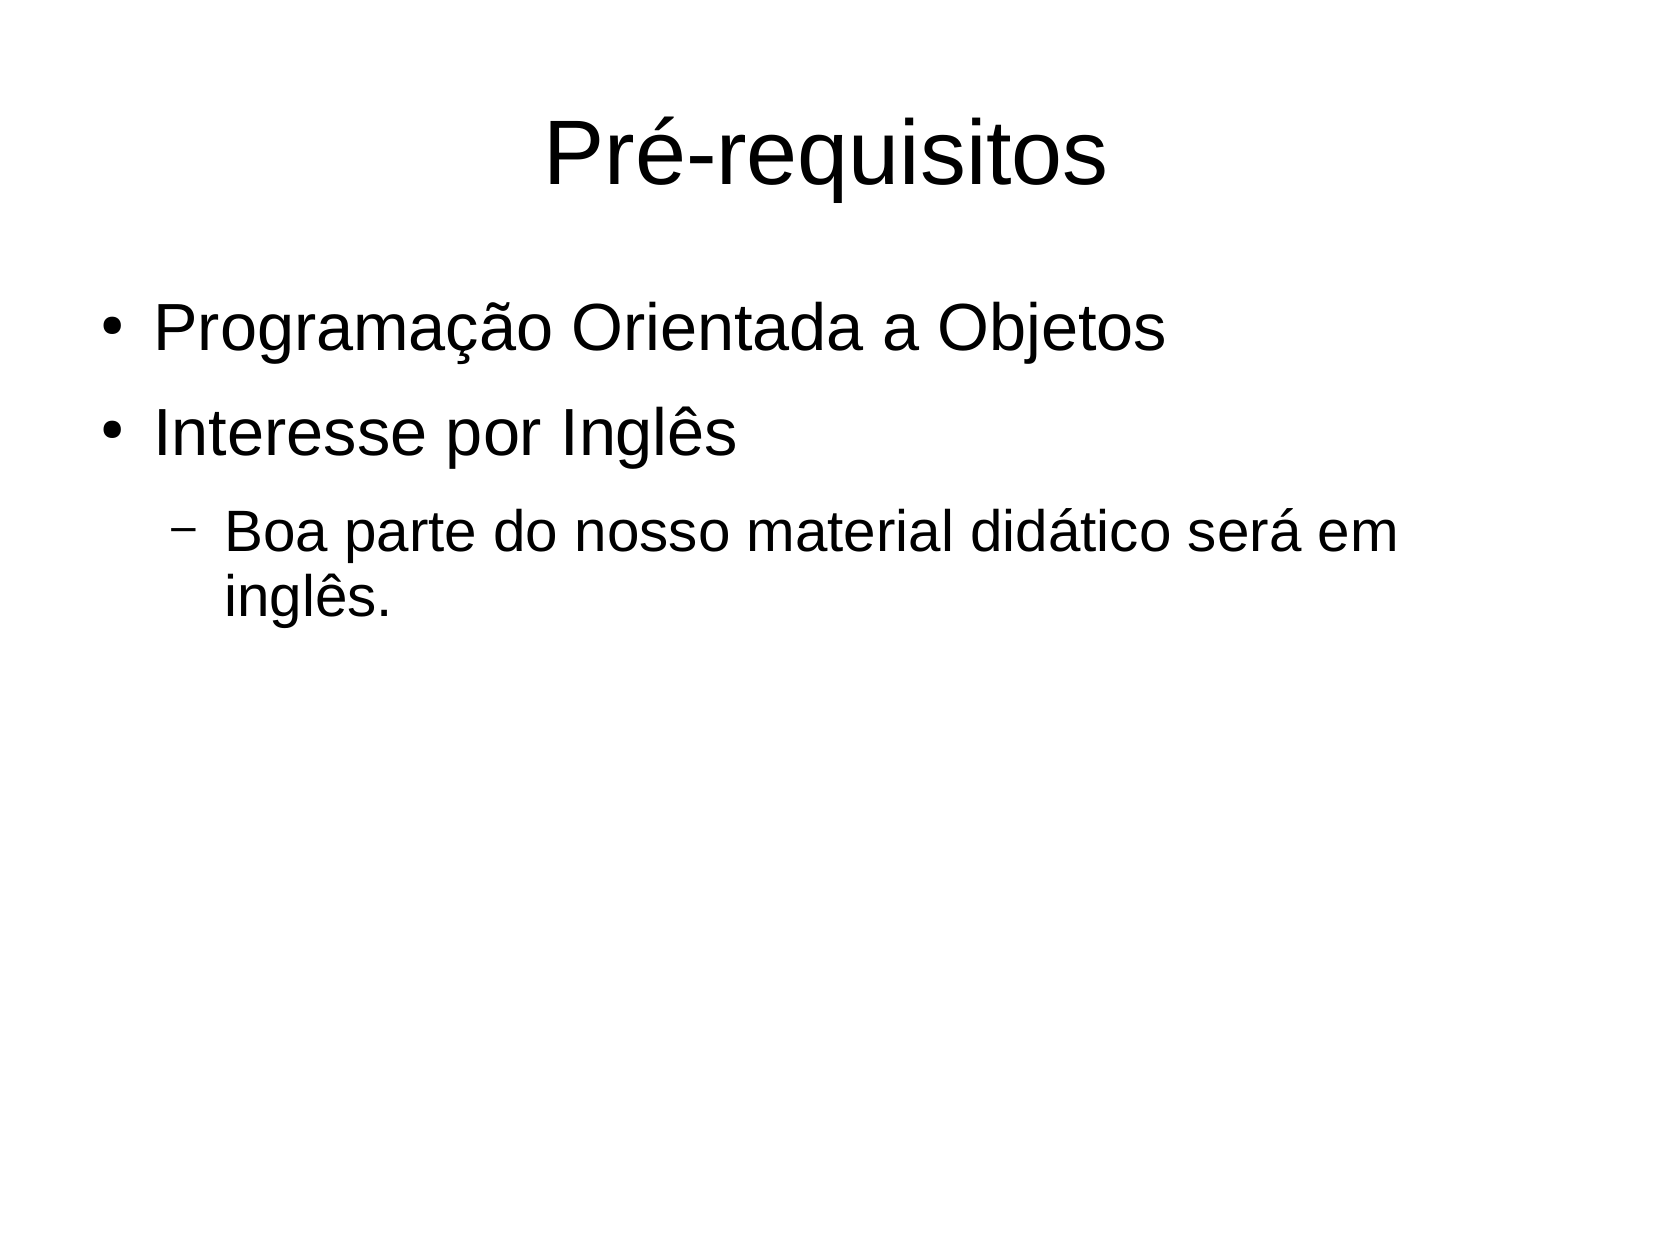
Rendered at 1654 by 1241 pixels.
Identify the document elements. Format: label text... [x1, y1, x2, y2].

title Pré-requisitos [82, 49, 1571, 257]
list Programação Orientada a Objetos Interesse por Inglês Boa parte do nosso material didático será em inglês. [82, 290, 1538, 1010]
